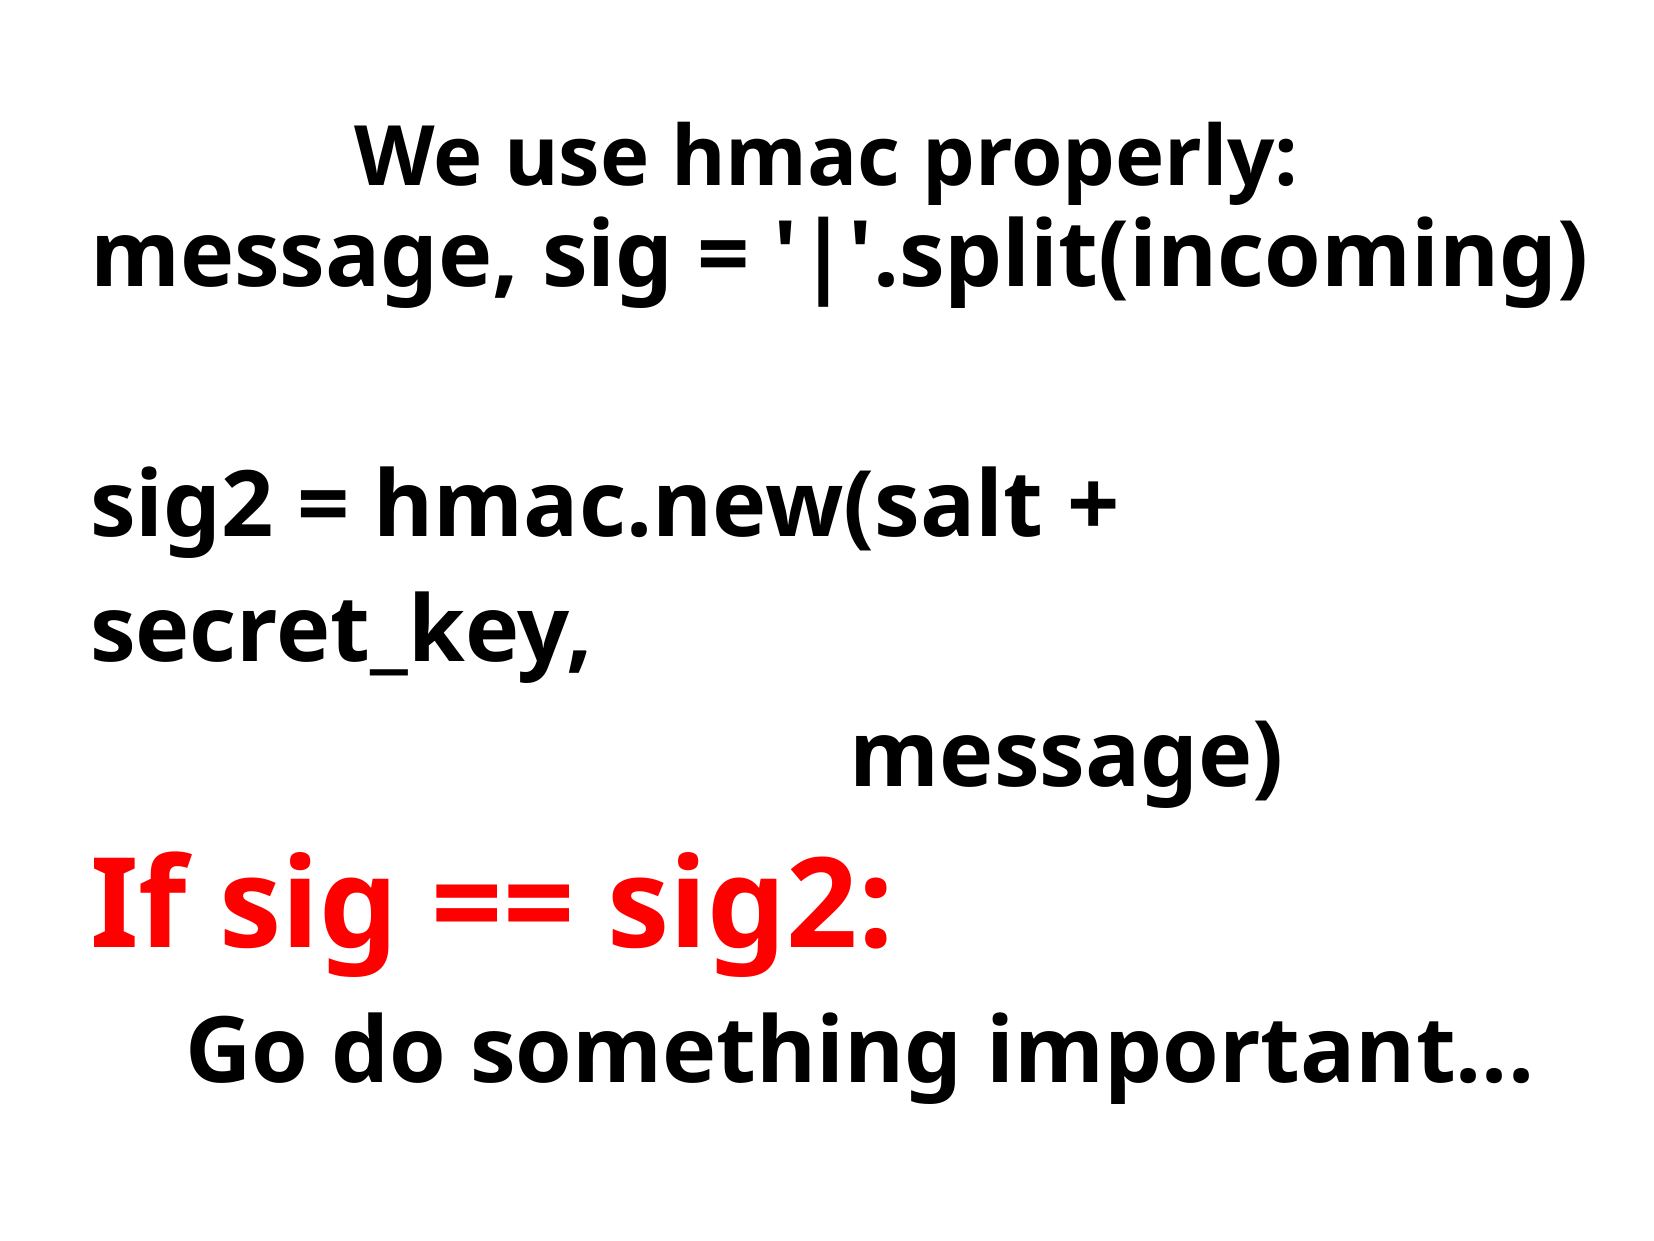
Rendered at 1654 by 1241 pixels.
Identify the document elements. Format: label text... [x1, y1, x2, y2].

title We use hmac properly: [82, 49, 1571, 257]
subtitle message, sig = '|'.split(incoming) sig2 = hmac.new(salt + secret_key, message) If sig == sig2: Go do something important... [90, 285, 1636, 1104]
